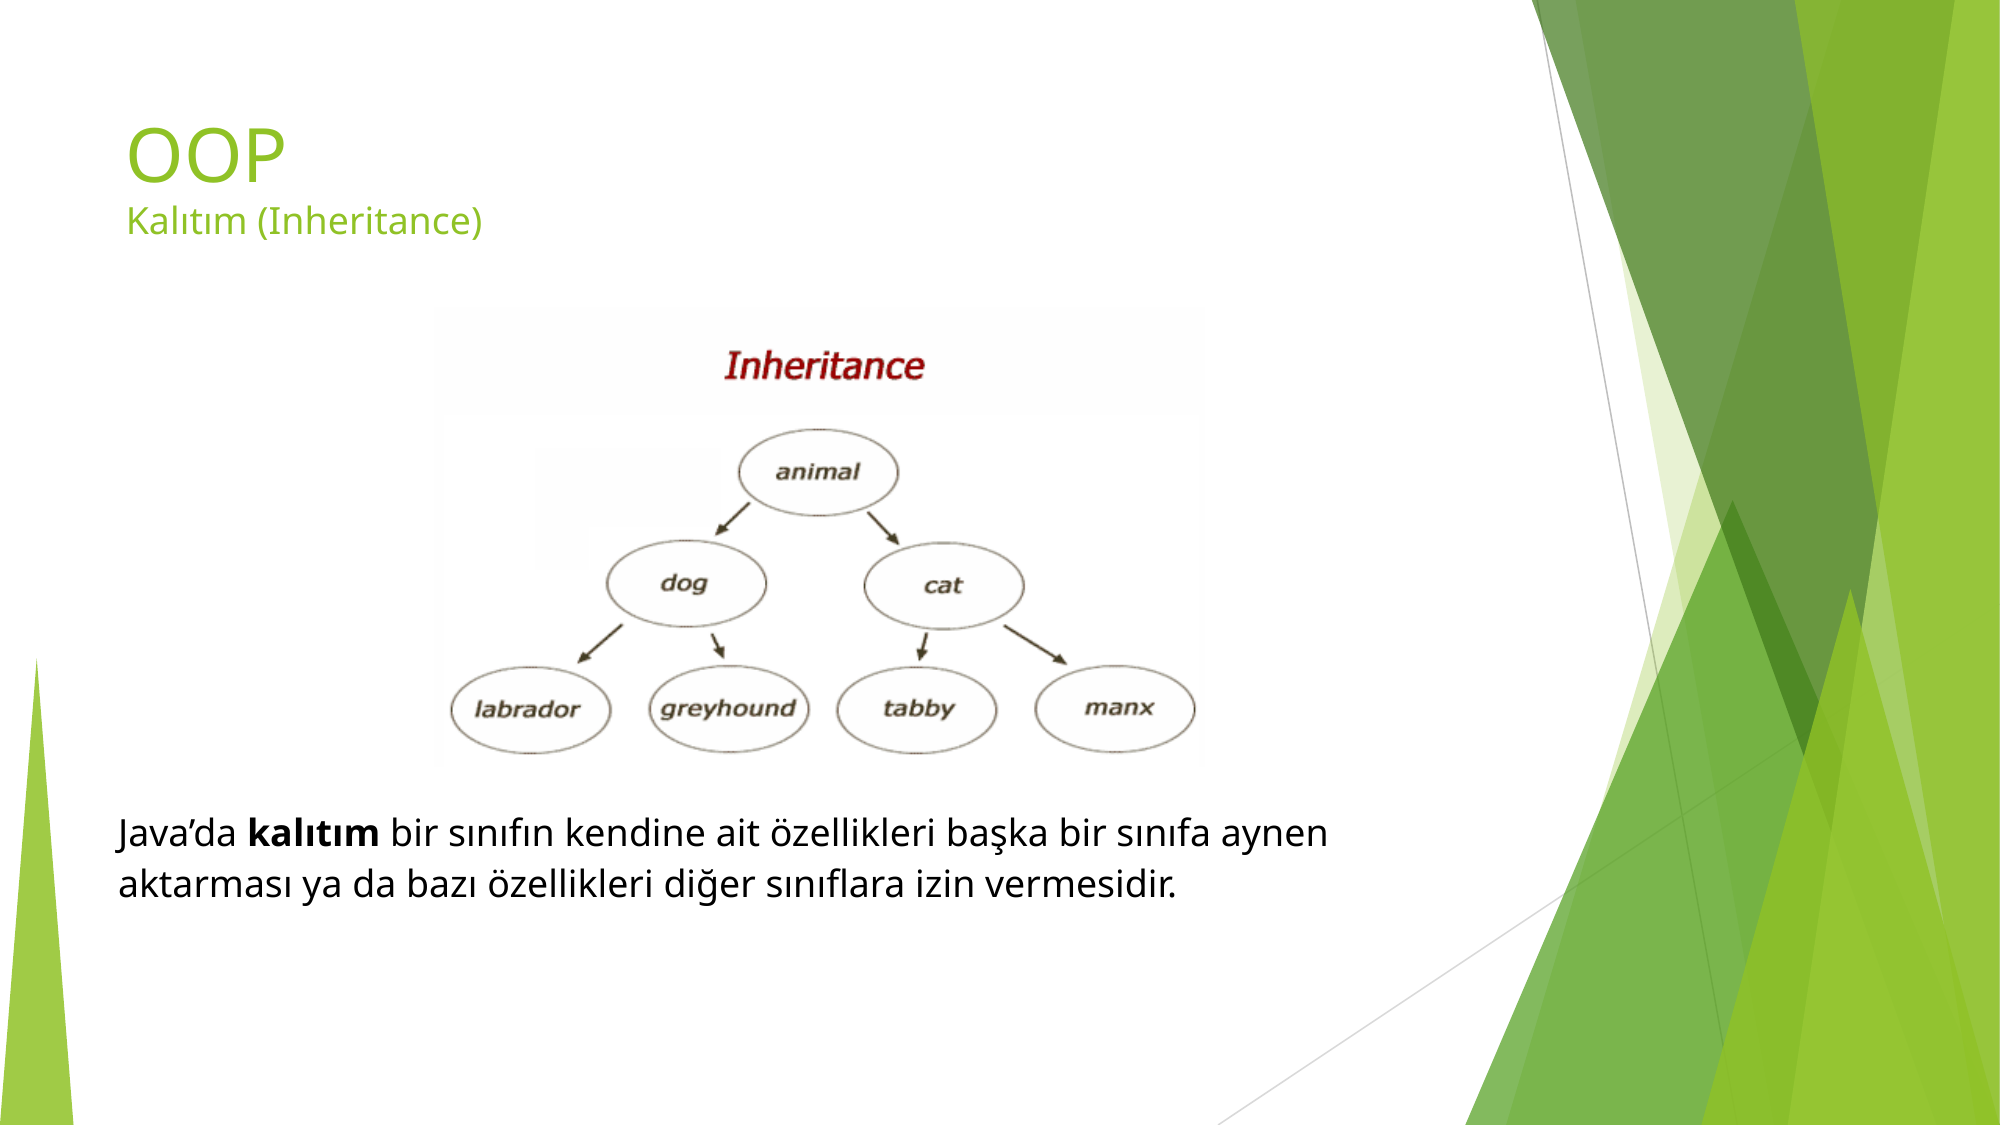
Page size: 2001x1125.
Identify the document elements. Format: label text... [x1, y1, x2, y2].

text_box Java’da kalıtım bir sınıfın kendine ait özellikleri başka bir sınıfa aynen aktarması ya da bazı özellikleri diğer sınıflara izin vermesidir. [118, 815, 1501, 1003]
title OOP Kalıtım (Inheritance) [111, 99, 1522, 317]
picture [434, 307, 1205, 767]
